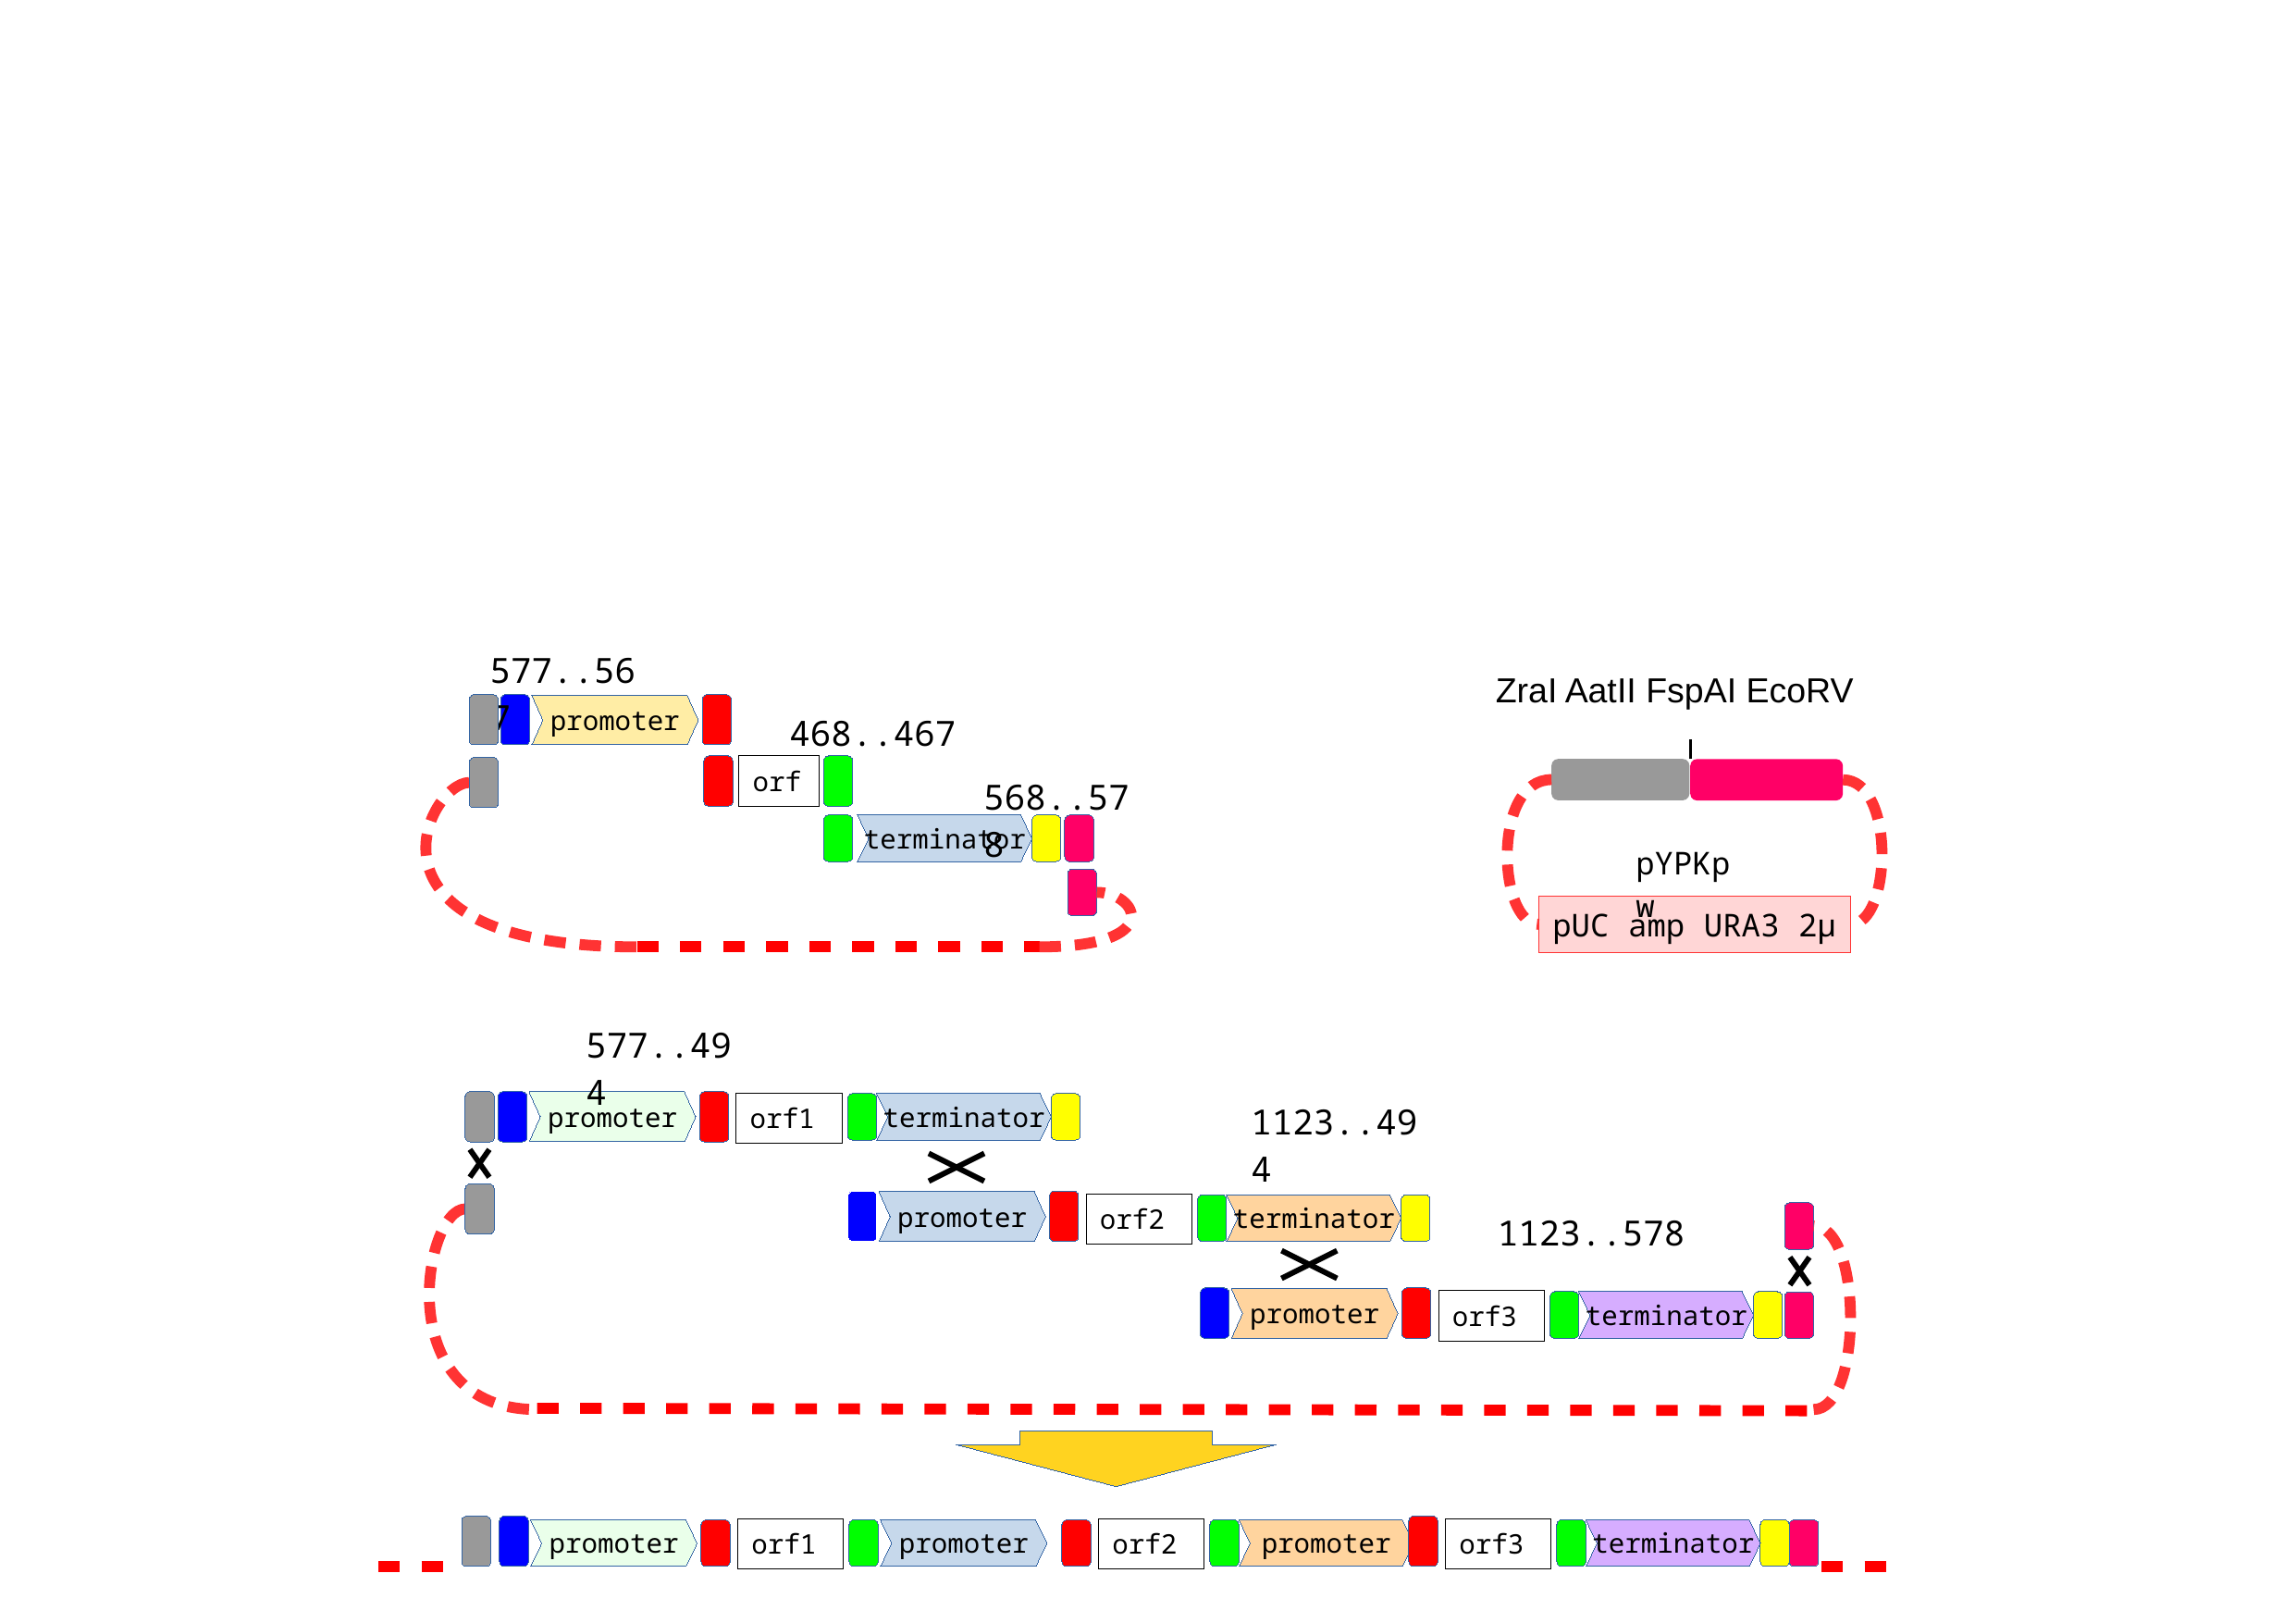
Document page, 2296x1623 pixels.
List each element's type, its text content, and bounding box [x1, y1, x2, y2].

text_box [500, 708, 505, 717]
text_box 568..578 [969, 766, 1160, 815]
text_box [1197, 1195, 1227, 1242]
text_box [464, 1091, 495, 1143]
text_box [1784, 1202, 1814, 1250]
text_box orf2 [1098, 1518, 1204, 1567]
text_box [703, 755, 734, 807]
text_box pUC amp URA3 2µ [1538, 896, 1828, 946]
text_box [1031, 815, 1061, 862]
text_box [1551, 759, 1844, 801]
text_box [1401, 1287, 1431, 1339]
text_box terminator [1226, 1195, 1401, 1242]
text_box [462, 1516, 491, 1567]
text_box [847, 1191, 877, 1242]
text_box terminator [1578, 1291, 1754, 1339]
text_box [1549, 1291, 1579, 1339]
text_box [956, 1431, 1277, 1487]
text_box [1061, 1519, 1092, 1567]
text_box promoter [880, 1519, 1047, 1567]
text_box orf2 [1086, 1194, 1192, 1242]
text_box orf3 [1445, 1518, 1551, 1567]
text_box 577..494 [572, 1014, 754, 1071]
text_box [469, 694, 499, 745]
text_box [1401, 1195, 1430, 1242]
text_box orf [738, 757, 820, 805]
text_box promoter [879, 1191, 1046, 1242]
text_box ZraI AatII FspAI EcoRV [1482, 664, 1928, 718]
text_box pYPKpw [1622, 834, 1754, 880]
text_box [1784, 1292, 1814, 1339]
text_box [469, 757, 499, 808]
text_box terminator [876, 1093, 1052, 1141]
text_box [1753, 1291, 1783, 1339]
text_box orf3 [1438, 1290, 1545, 1339]
text_box 1123..578 [1483, 1202, 1717, 1251]
text_box [1200, 1287, 1229, 1339]
text_box [1051, 1093, 1080, 1141]
text_box [498, 1091, 527, 1143]
text_box [700, 1519, 731, 1567]
text_box [823, 814, 853, 862]
text_box [699, 1091, 729, 1143]
text_box promoter [529, 1091, 697, 1142]
text_box [702, 694, 732, 745]
text_box 468..467 [775, 702, 980, 751]
text_box [1068, 869, 1097, 916]
text_box [848, 1519, 879, 1567]
text_box [1064, 814, 1094, 862]
text_box [500, 694, 530, 745]
text_box terminator [1586, 1519, 1761, 1567]
text_box [847, 1093, 877, 1141]
text_box 1123..494 [1237, 1091, 1448, 1140]
text_box [1049, 1191, 1079, 1242]
text_box [823, 755, 853, 807]
text_box 577..567 [475, 639, 665, 688]
text_box orf1 [737, 1518, 844, 1567]
text_box promoter [1231, 1288, 1399, 1339]
text_box [1209, 1519, 1240, 1567]
text_box [499, 1516, 529, 1567]
text_box orf1 [735, 1093, 843, 1141]
text_box [464, 1183, 495, 1234]
text_box [1408, 1516, 1438, 1567]
text_box terminator [857, 814, 1032, 862]
text_box promoter [530, 1519, 697, 1567]
text_box [1759, 1519, 1819, 1567]
text_box [1556, 1519, 1586, 1567]
text_box promoter [531, 695, 698, 745]
text_box promoter [1239, 1519, 1408, 1567]
